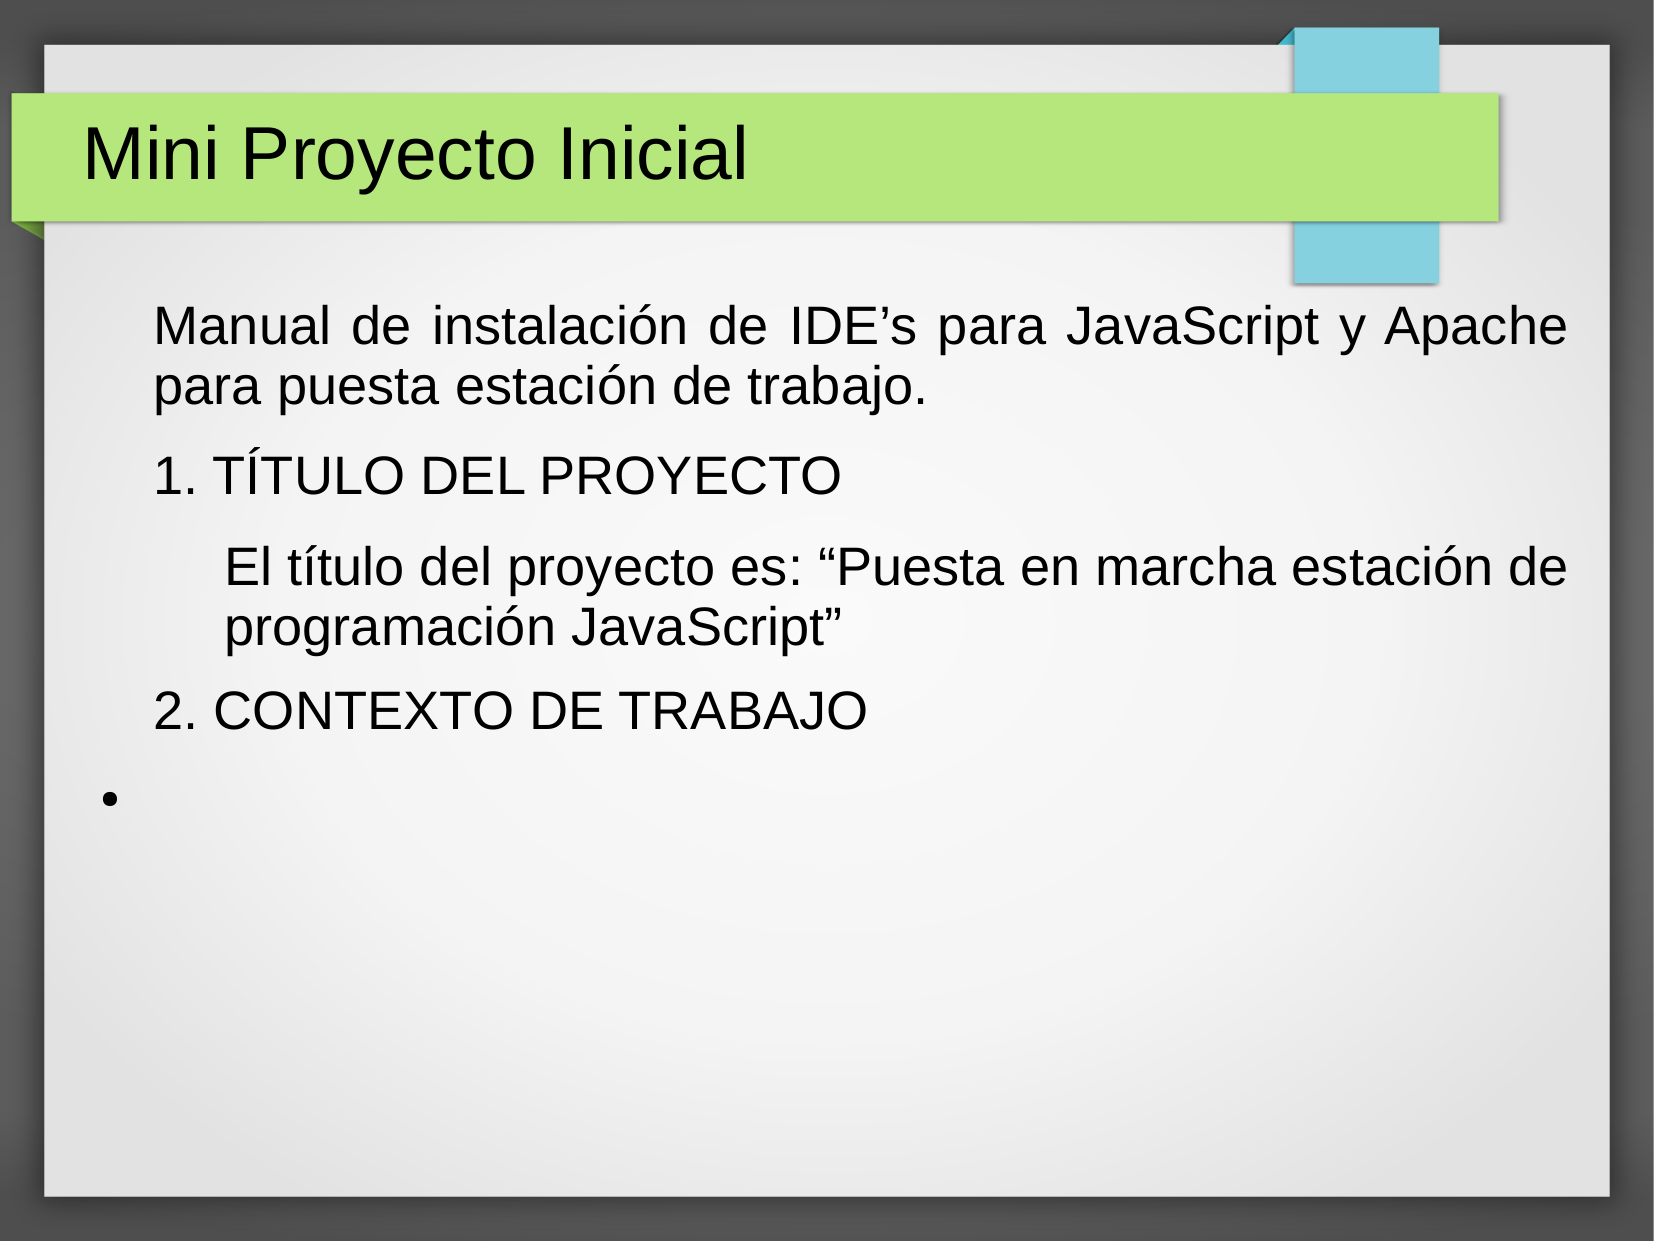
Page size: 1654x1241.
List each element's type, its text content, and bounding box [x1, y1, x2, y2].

title Mini Proyecto Inicial [82, 94, 1264, 213]
list Manual de instalación de IDE’s para JavaScript y Apache para puesta estación de trabajo. 1. TÍTULO DEL PROYECTO El título del proyecto es: “Puesta en marcha estación de programación JavaScript” 2. CONTEXTO DE TRABAJO [82, 295, 1571, 1015]
picture [0, 0, 1654, 1241]
